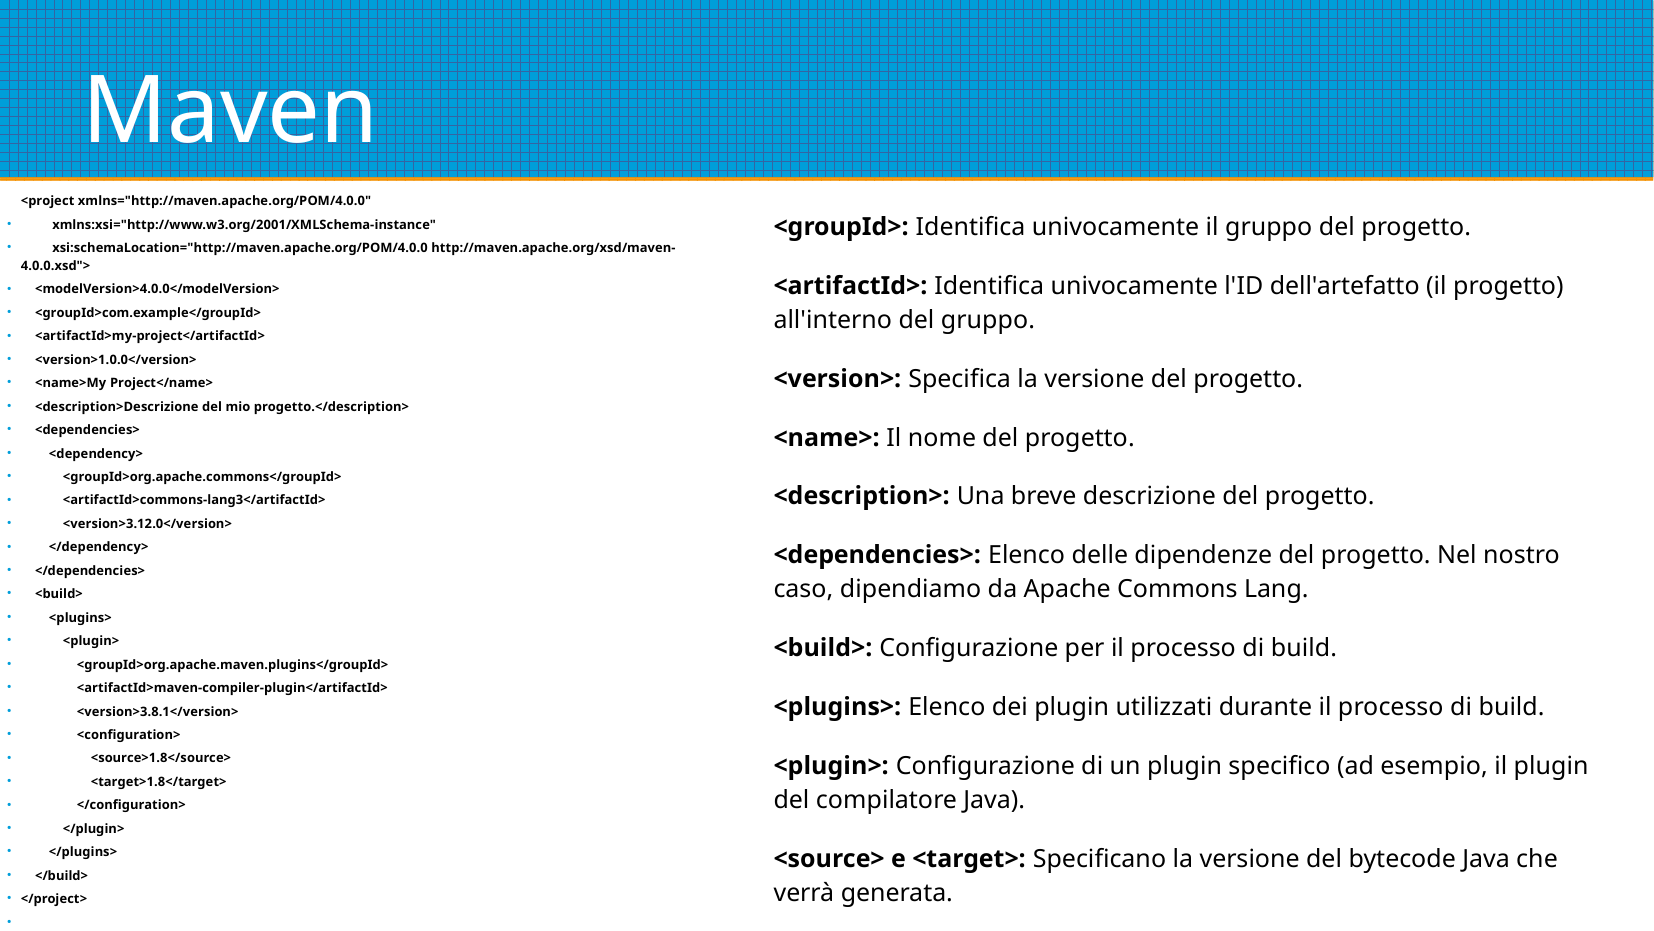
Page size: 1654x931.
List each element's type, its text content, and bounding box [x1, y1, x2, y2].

title Maven [82, 14, 1571, 171]
text_box <groupId>: Identifica univocamente il gruppo del progetto. <artifactId>: Identifica univocamente l'ID dell'artefatto (il progetto) all'interno del gruppo. <version>: Specifica la versione del progetto. <name>: Il nome del progetto. <description>: Una breve descrizione del progetto. <dependencies>: Elenco delle dipendenze del progetto. Nel nostro caso, dipendiamo da Apache Commons Lang. <build>: Configurazione per il processo di build. <plugins>: Elenco dei plugin utilizzati durante il processo di build. <plugin>: Configurazione di un plugin specifico (ad esempio, il plugin del compilatore Java). <source> e <target>: Specificano la versione del bytecode Java che verrà generata. [767, 191, 1625, 926]
list <project xmlns="http://maven.apache.org/POM/4.0.0" xmlns:xsi="http://www.w3.org/2001/XMLSchema-instance" xsi:schemaLocation="http://maven.apache.org/POM/4.0.0 http://maven.apache.org/xsd/maven-4.0.0.xsd"> <modelVersion>4.0.0</modelVersion> <groupId>com.example</groupId> <artifactId>my-project</artifactId> <version>1.0.0</version> <name>My Project</name> <description>Descrizione del mio progetto.</description> <dependencies> <dependency> <groupId>org.apache.commons</groupId> <artifactId>commons-lang3</artifactId> <version>3.12.0</version> </dependency> </dependencies> <build> <plugins> <plugin> <groupId>org.apache.maven.plugins</groupId> <artifactId>maven-compiler-plugin</artifactId> <version>3.8.1</version> <configuration> <source>1.8</source> <target>1.8</target> </configuration> </plugin> </plugins> </build> </project> [2, 191, 709, 931]
